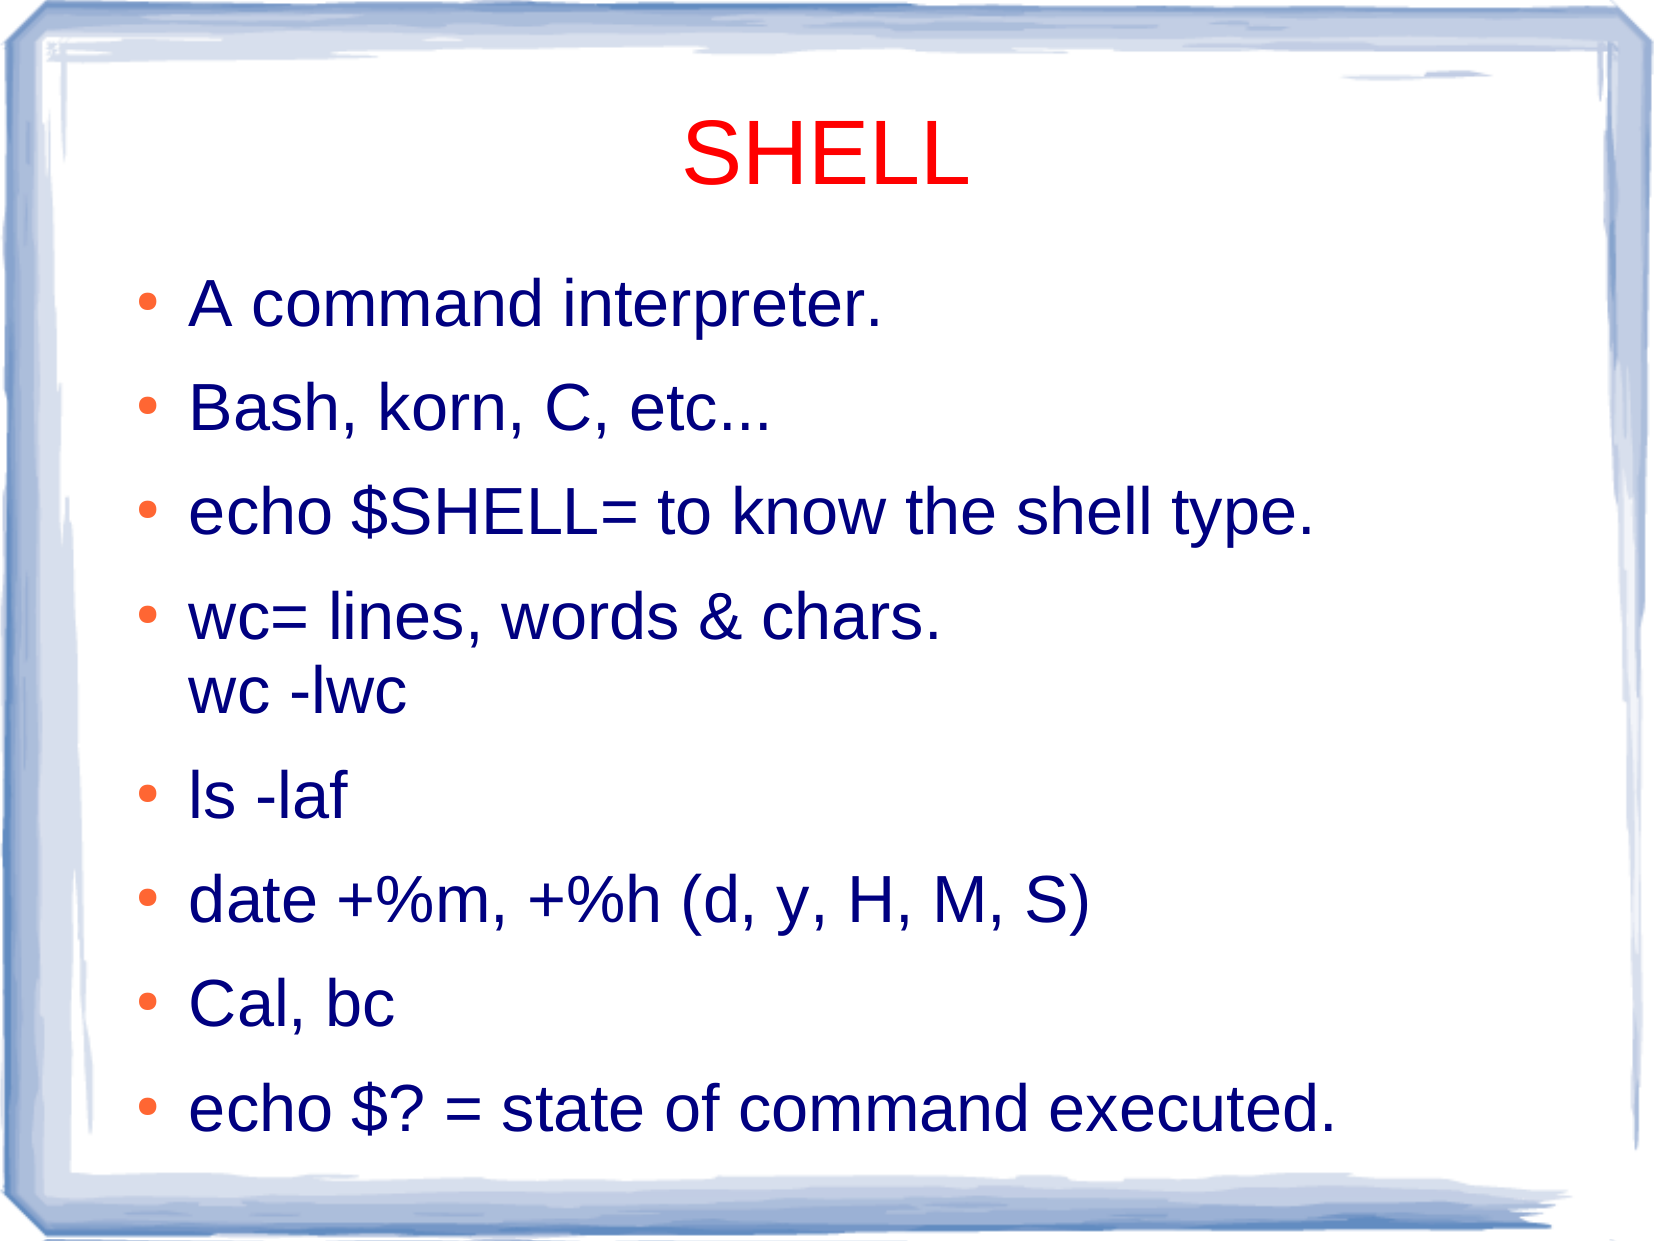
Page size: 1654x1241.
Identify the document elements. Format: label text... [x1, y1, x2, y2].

title SHELL [82, 49, 1571, 257]
picture [0, 0, 1654, 1241]
list A command interpreter. Bash, korn, C, etc... echo $SHELL= to know the shell type. wc= lines, words & chars. wc -lwc ls -laf date +%m, +%h (d, y, H, M, S) Cal, bc echo $? = state of command executed. [118, 265, 1571, 1146]
